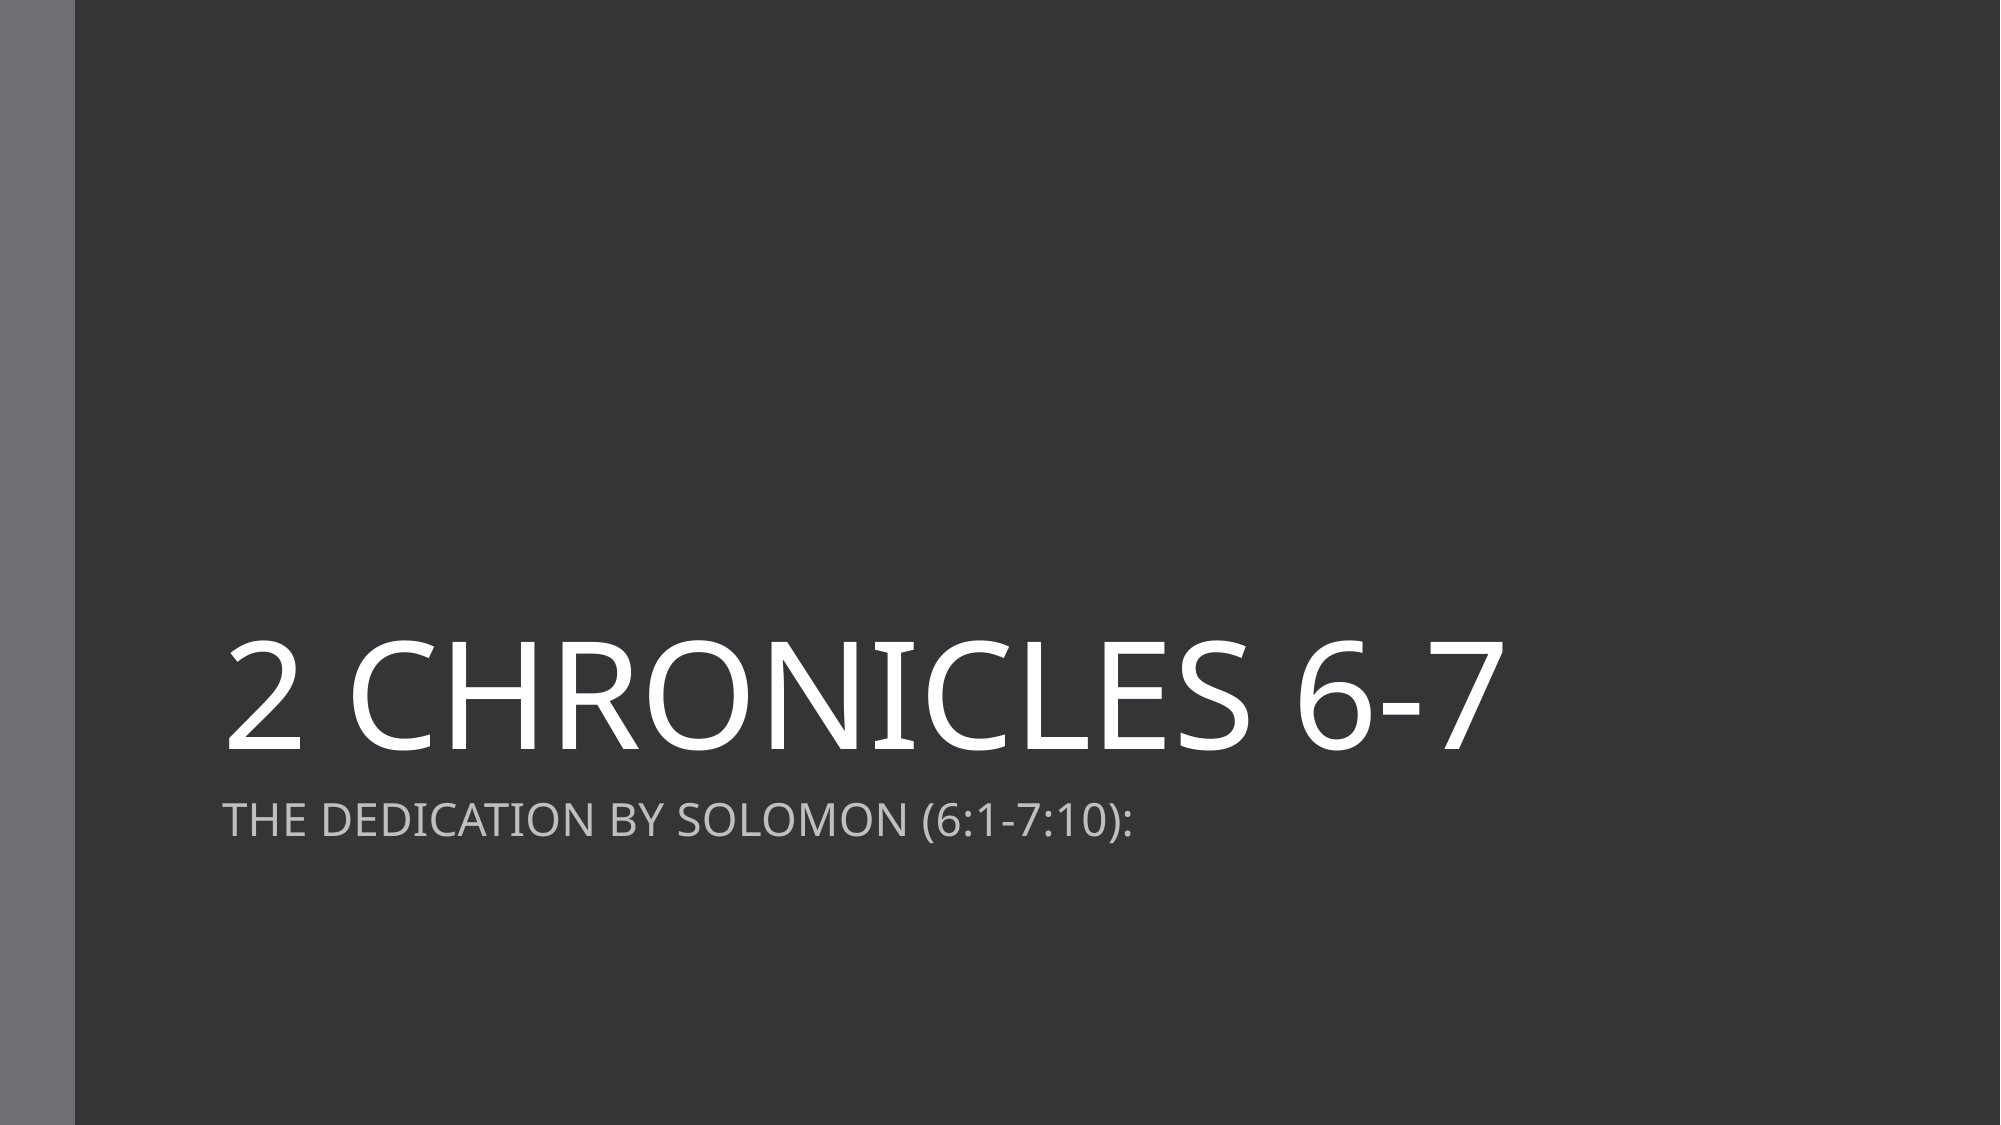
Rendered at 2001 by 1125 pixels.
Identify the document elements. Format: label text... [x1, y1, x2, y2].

subtitle THE DEDICATION BY SOLOMON (6:1-7:10): [206, 787, 1752, 1066]
title 2 CHRONICLES 6-7 [206, 124, 1752, 787]
